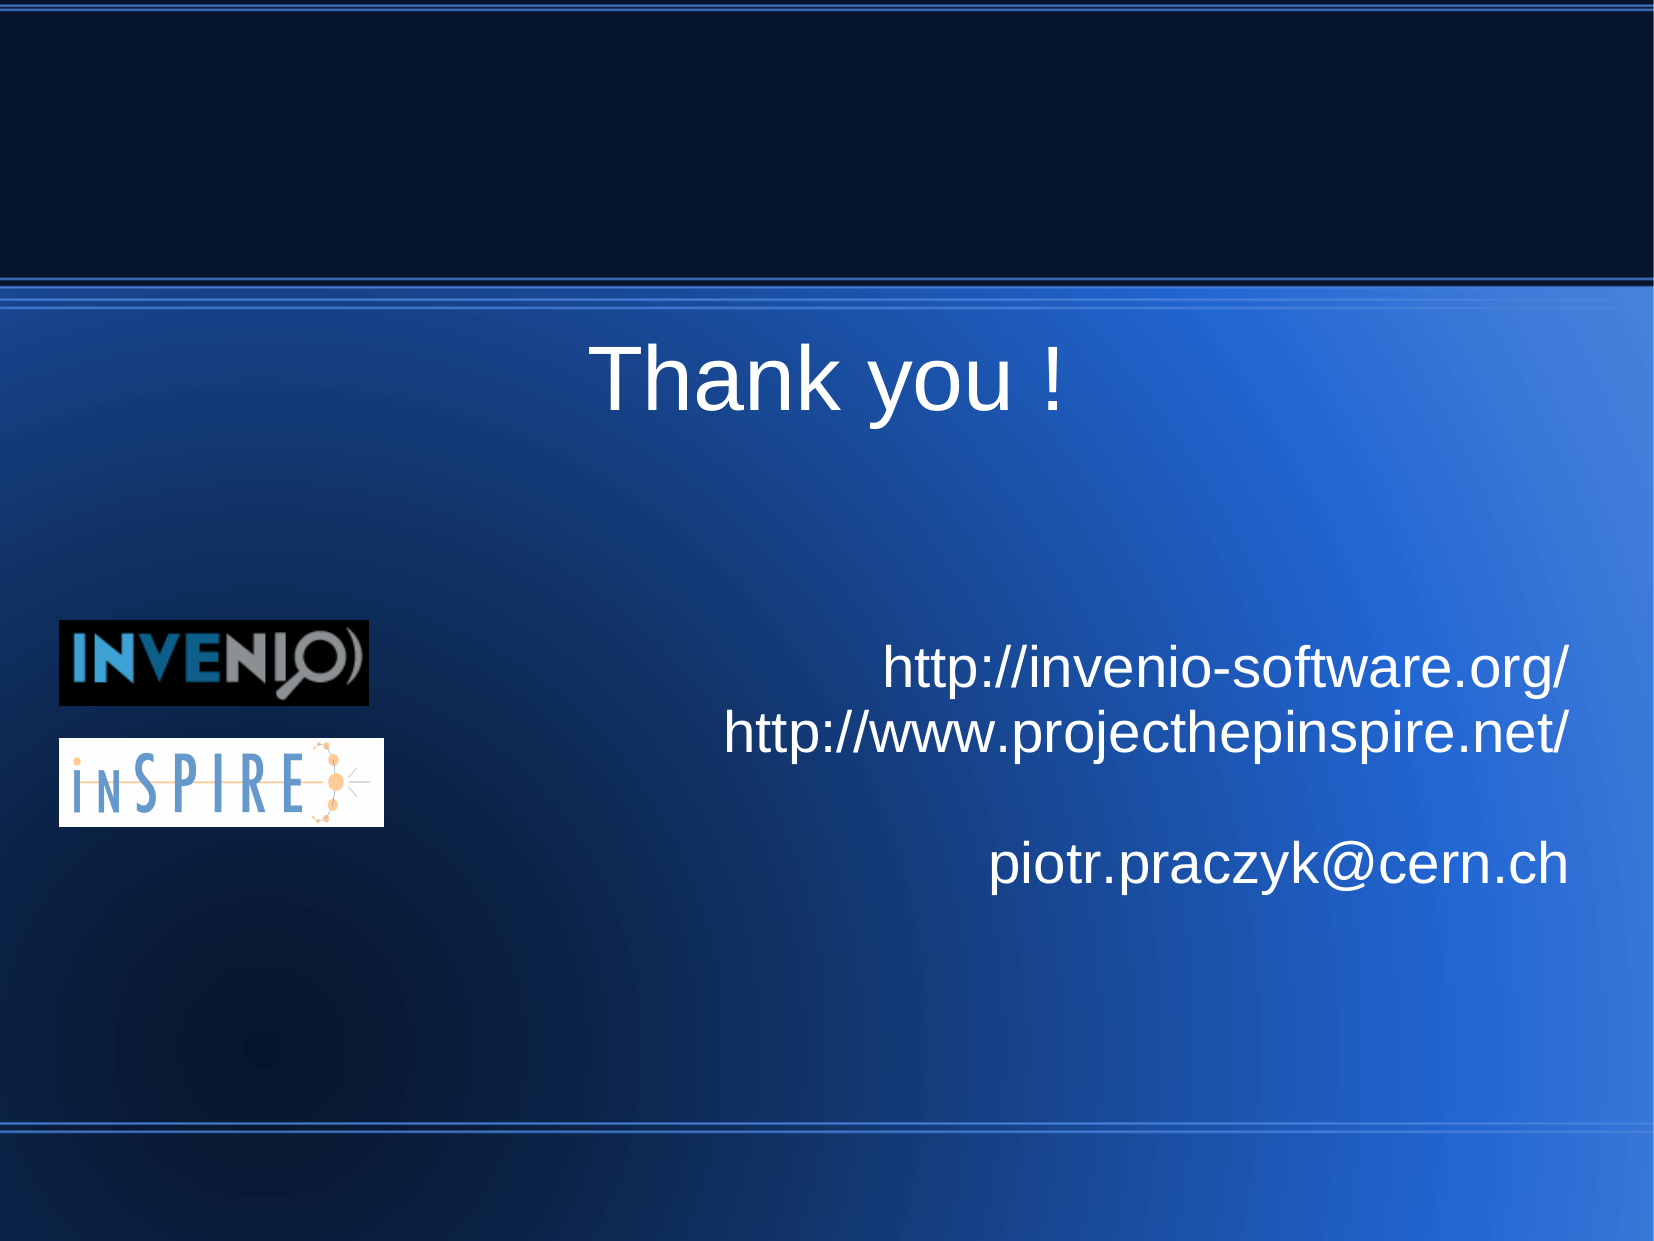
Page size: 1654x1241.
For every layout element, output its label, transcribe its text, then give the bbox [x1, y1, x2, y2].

subtitle Thank you ! http://invenio-software.org/ http://www.projecthepinspire.net/ piotr.praczyk@cern.ch [82, 49, 1571, 1174]
picture [0, 0, 1654, 1241]
